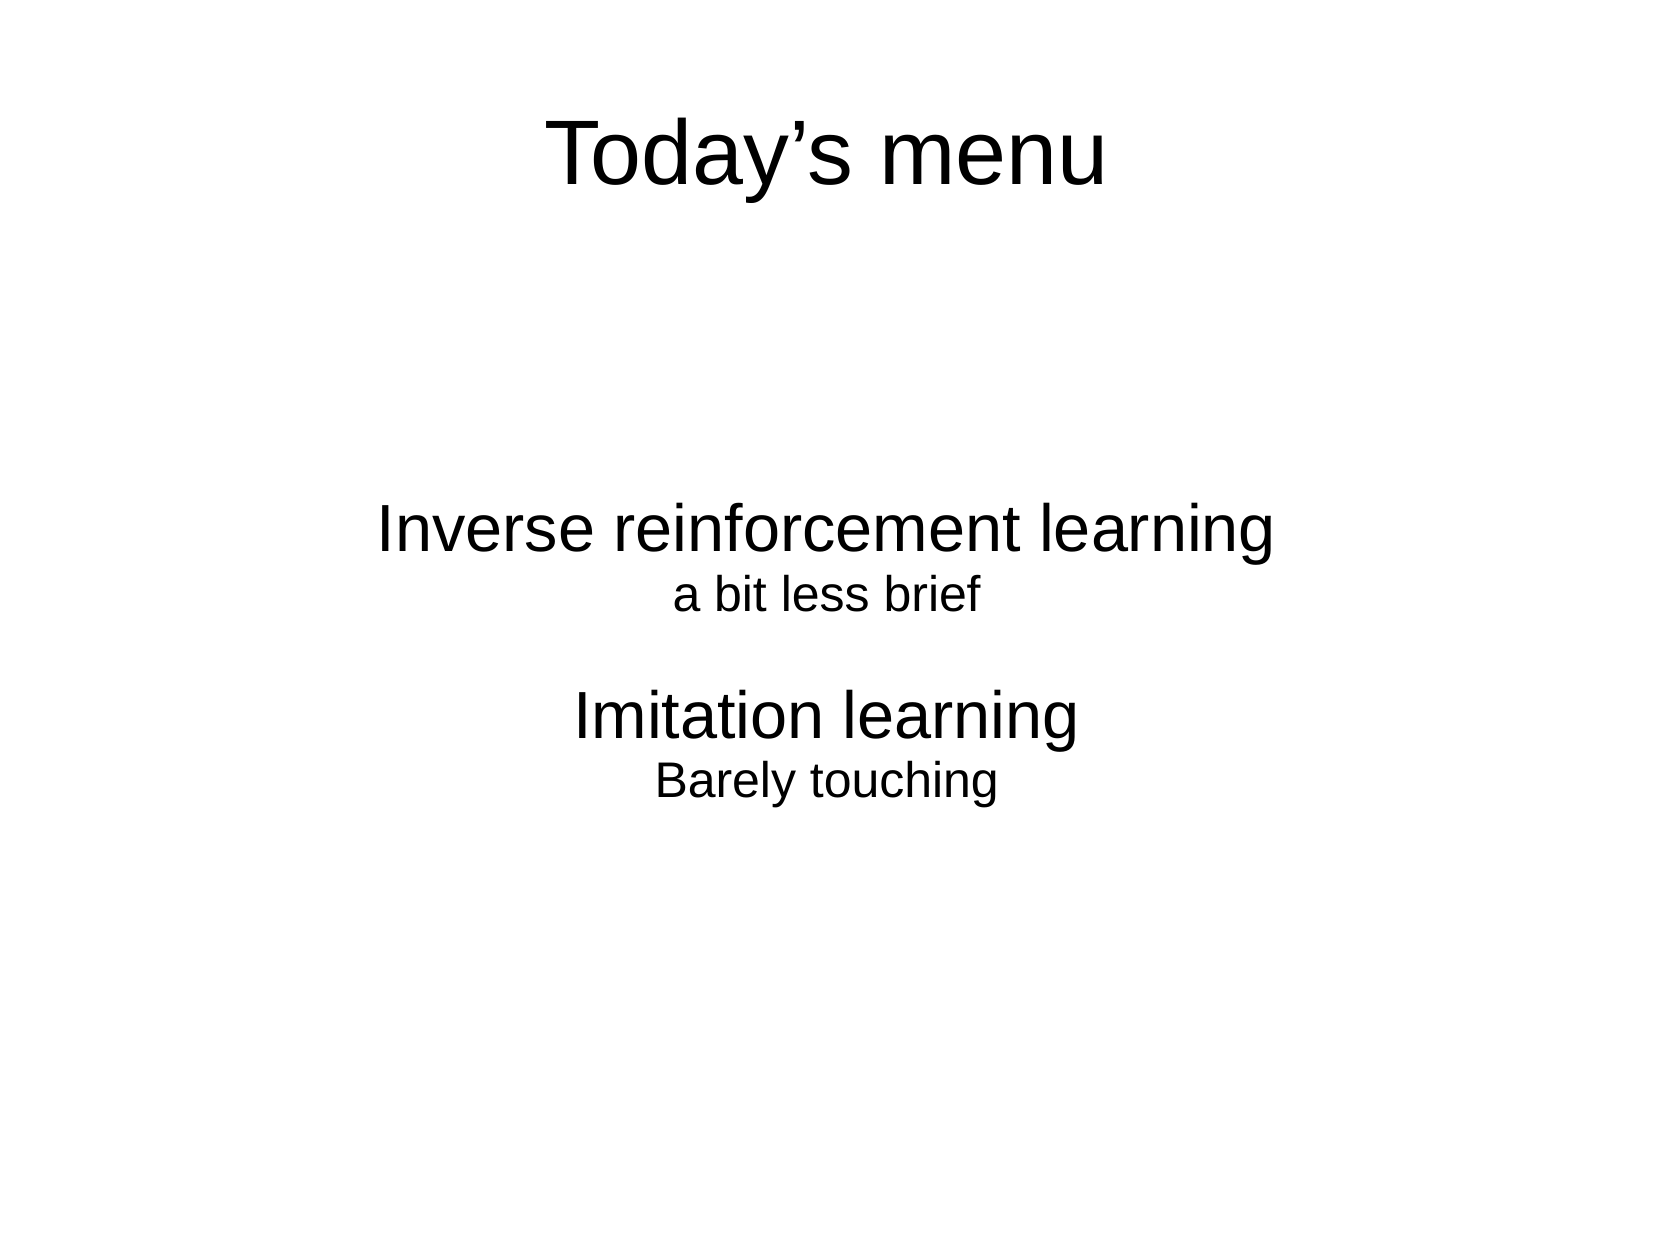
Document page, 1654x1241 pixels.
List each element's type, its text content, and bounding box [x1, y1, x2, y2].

title Today’s menu [82, 49, 1571, 257]
subtitle Inverse reinforcement learning a bit less brief Imitation learning Barely touching [82, 290, 1571, 1010]
